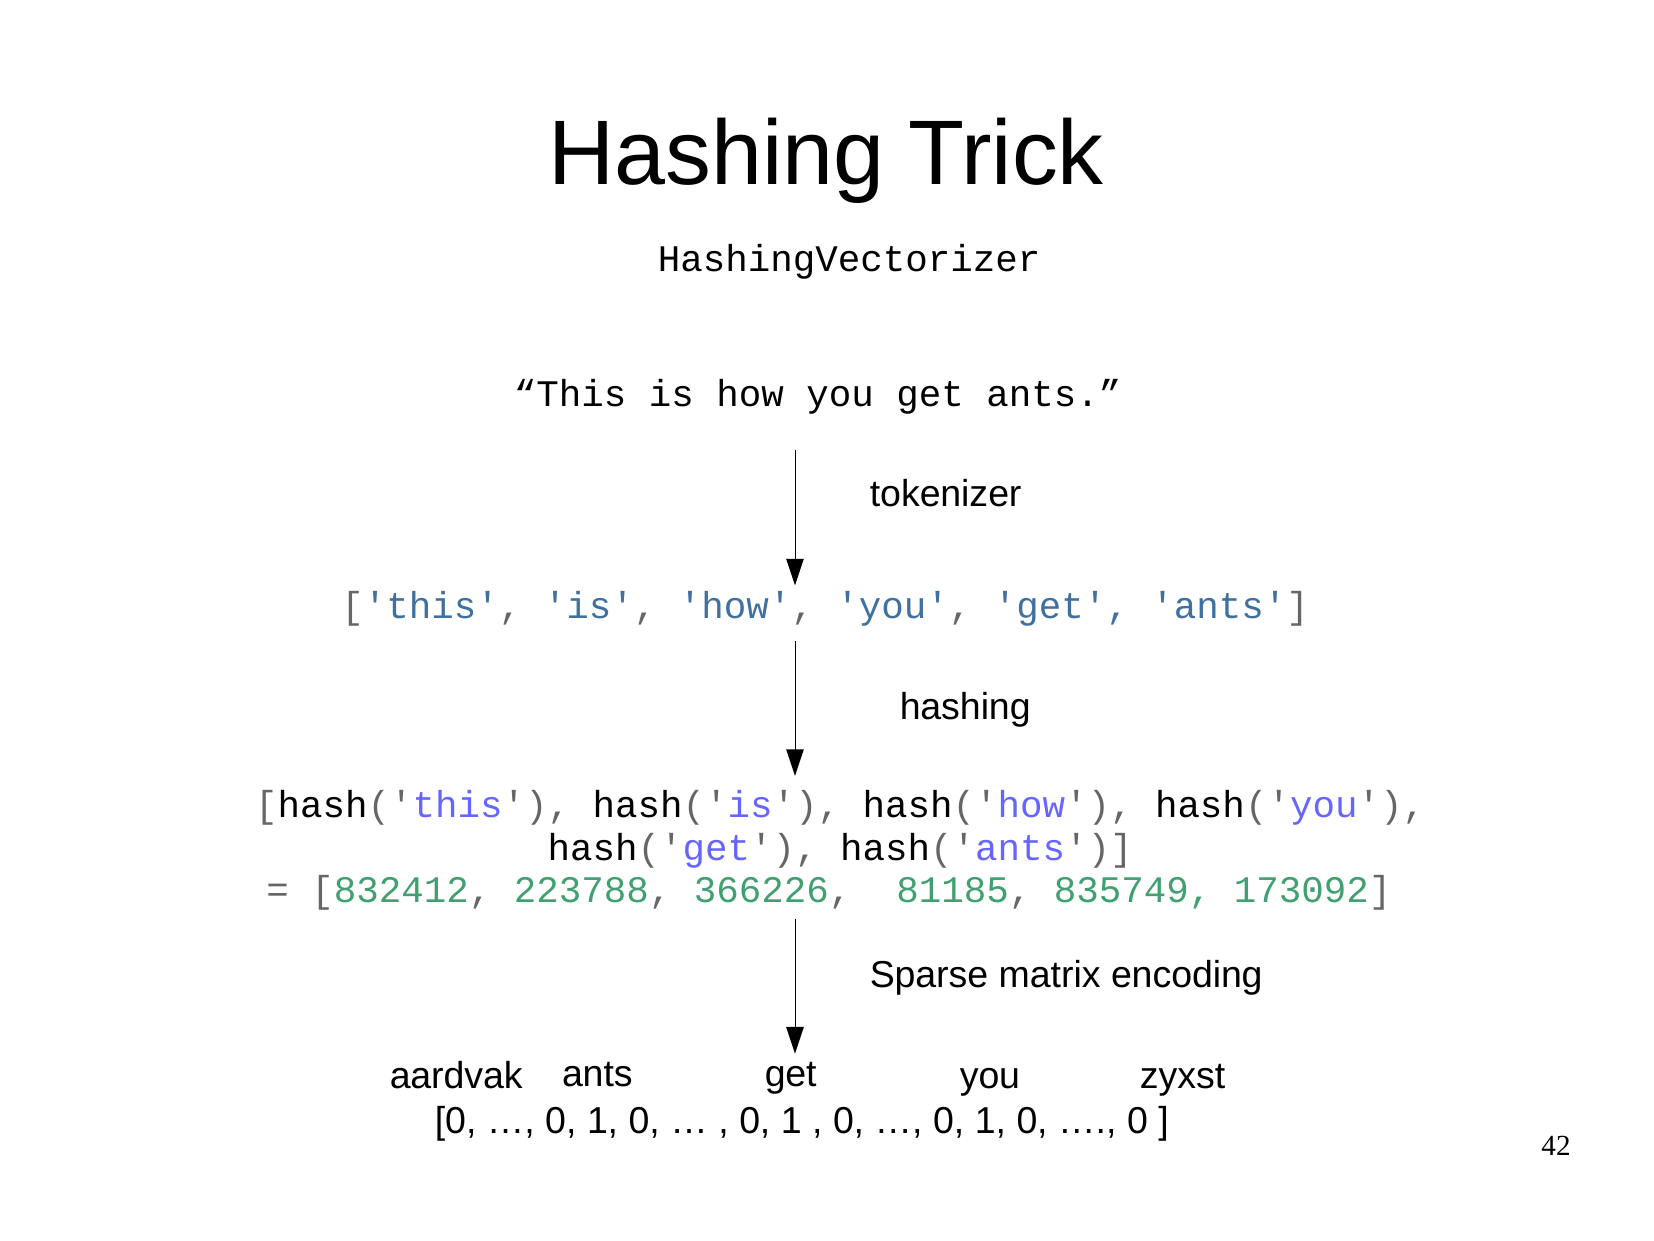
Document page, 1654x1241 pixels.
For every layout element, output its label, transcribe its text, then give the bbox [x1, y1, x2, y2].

text_box tokenizer [855, 465, 1111, 523]
text_box ants [547, 1045, 698, 1106]
text_box [0, …, 0, 1, 0, … , 0, 1 , 0, …, 0, 1, 0, …., 0 ] [420, 1091, 1186, 1149]
text_box [hash('this'), hash('is'), hash('how'), hash('you'), hash('get'), hash('ants')] = [832412, 223788, 366226, 81185, 835749, 173092] [150, 786, 1531, 958]
text_box zyxst [1125, 1046, 1261, 1104]
text_box “This is how you get ants.” [465, 375, 1171, 419]
text_box hashing [885, 678, 1591, 777]
text_box HashingVectorizer [455, 240, 1199, 283]
text_box ['this', 'is', 'how', 'you', 'get', 'ants'] [315, 587, 1336, 631]
text_box Sparse matrix encoding [855, 958, 1321, 1004]
title Hashing Trick [82, 49, 1571, 257]
text_box aardvak [375, 1046, 541, 1104]
text_box get [750, 1044, 871, 1131]
text_box you [945, 1046, 1125, 1104]
